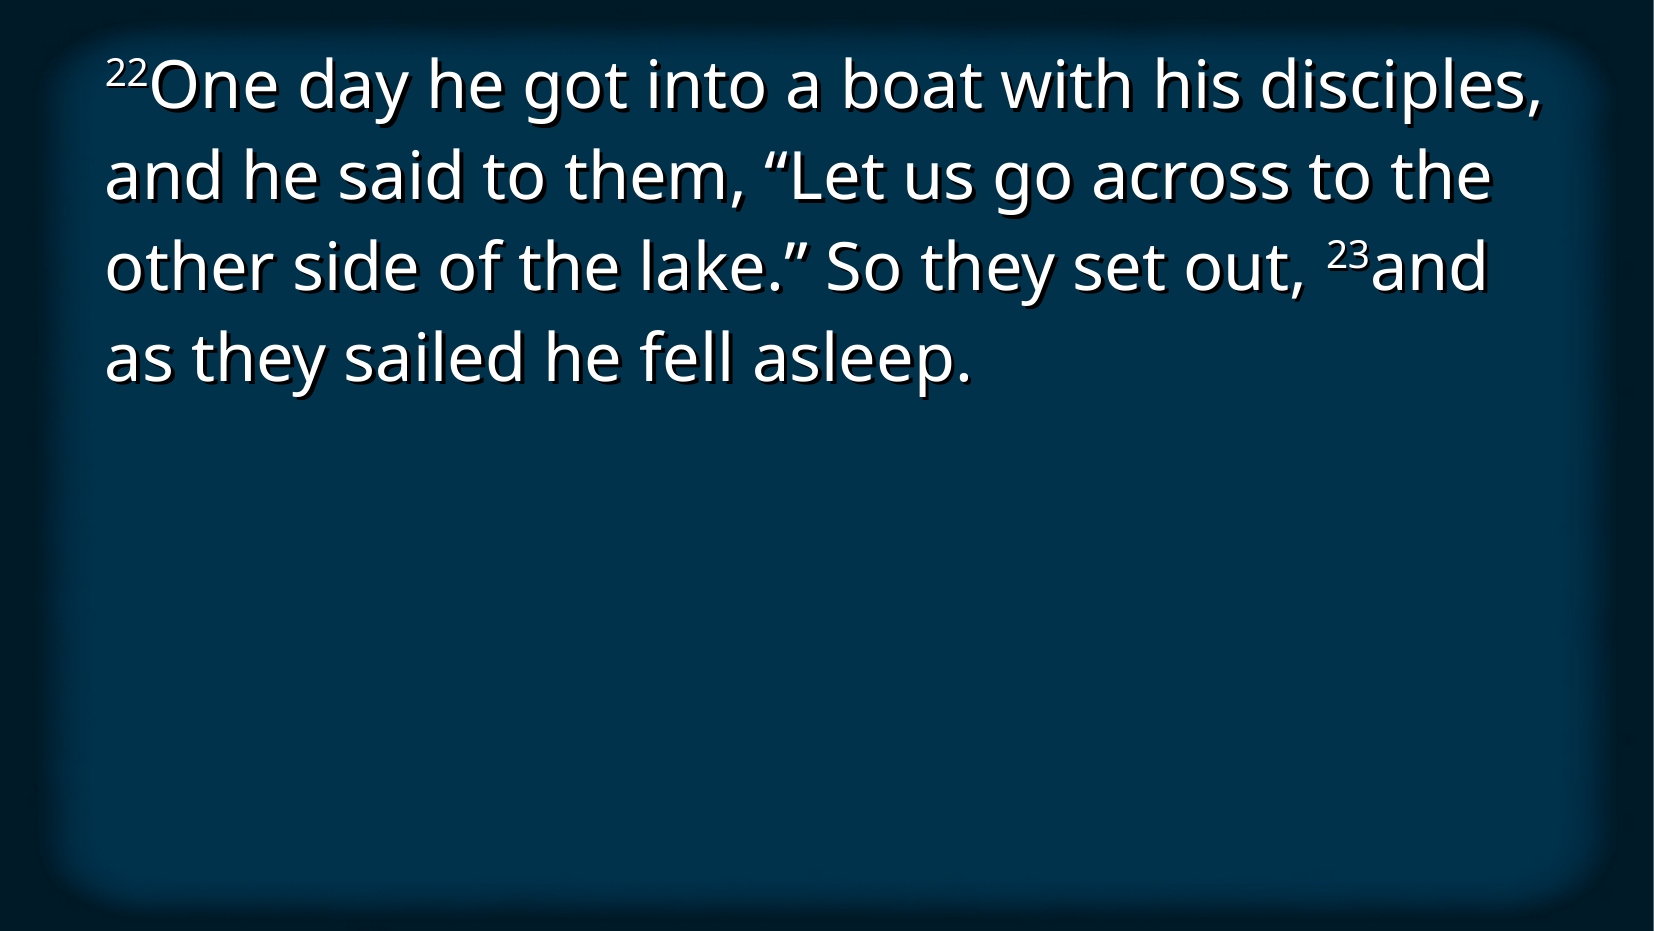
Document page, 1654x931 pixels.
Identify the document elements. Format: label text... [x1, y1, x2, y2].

picture [0, 0, 1654, 931]
text_box 22One day he got into a boat with his disciples, and he said to them, “Let us go across to the other side of the lake.” So they set out, 23and as they sailed he fell asleep. [90, 30, 1576, 400]
